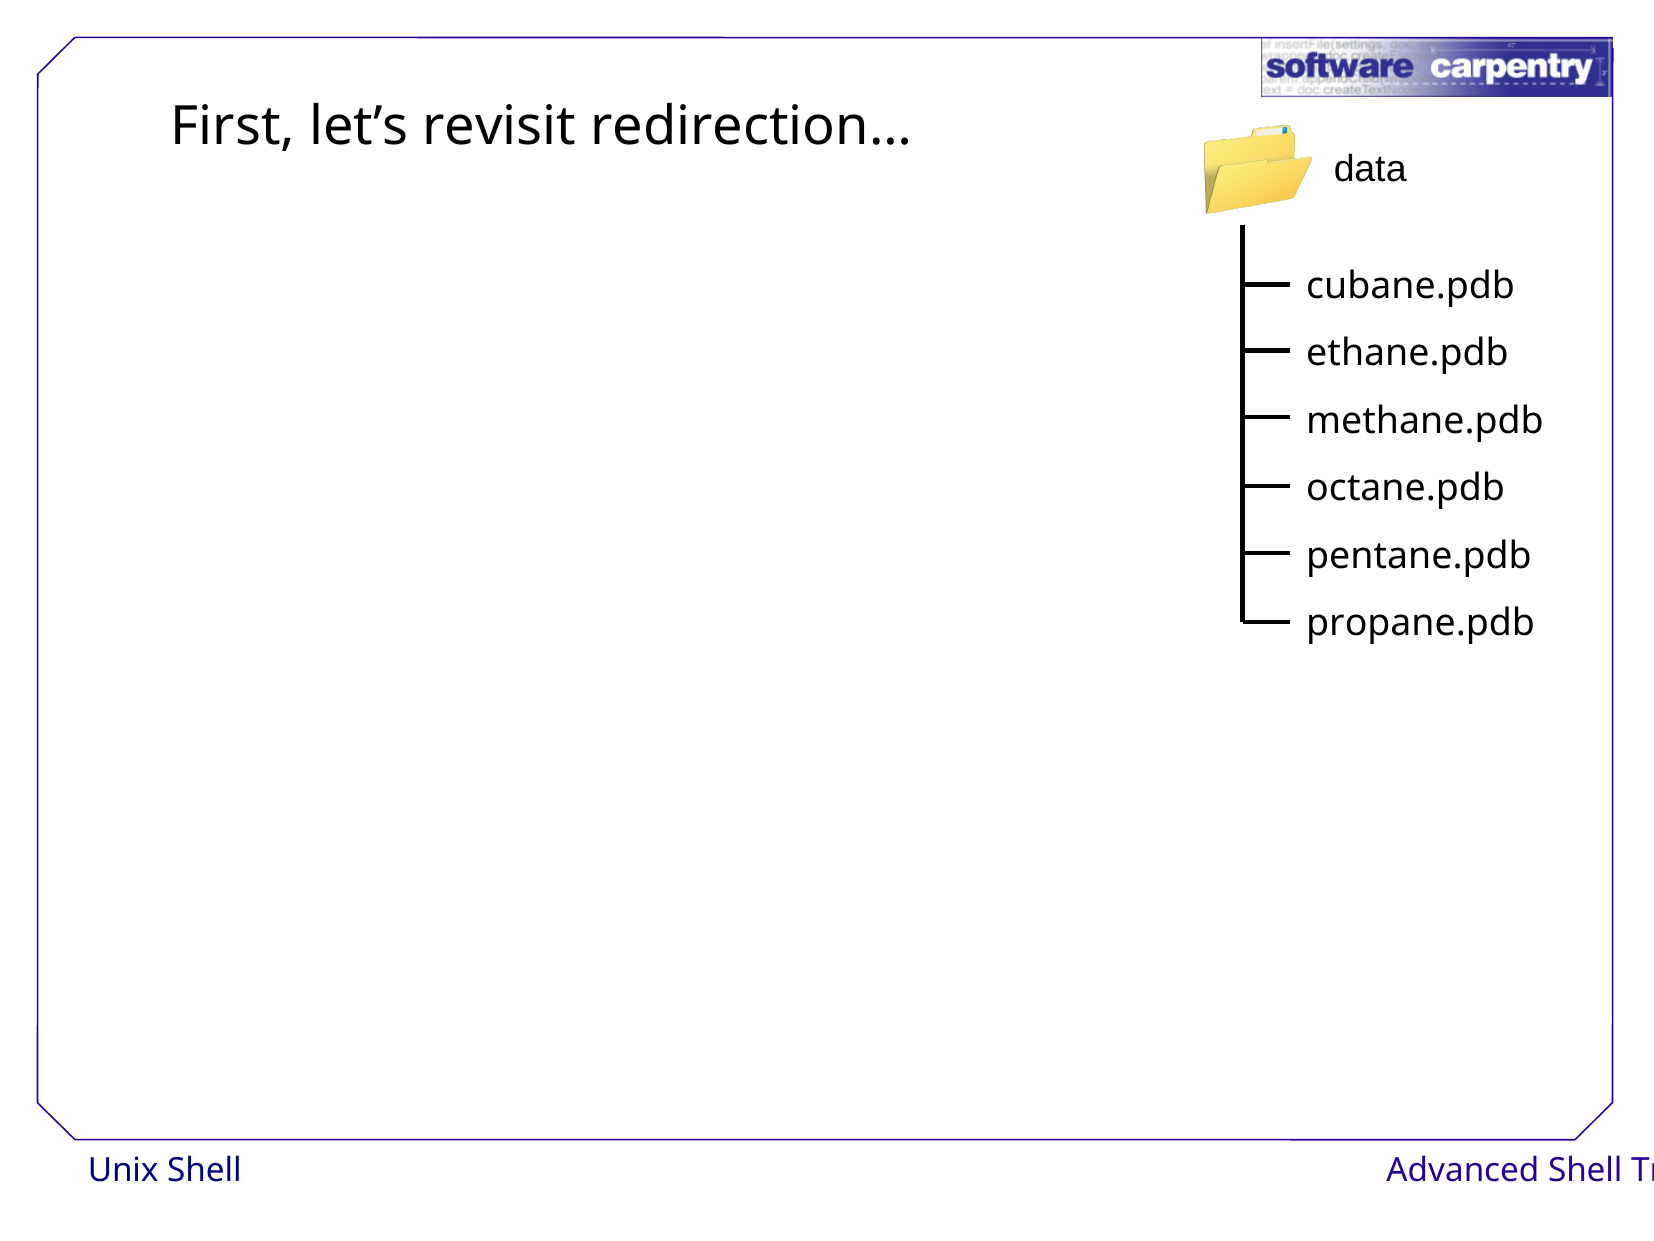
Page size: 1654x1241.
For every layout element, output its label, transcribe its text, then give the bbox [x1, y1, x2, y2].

text_box data [1318, 139, 1422, 198]
text_box cubane.pdb ethane.pdb methane.pdb octane.pdb pentane.pdb propane.pdb [1291, 230, 1559, 652]
picture [1261, 39, 1613, 97]
text_box First, let’s revisit redirection… [155, 83, 1224, 164]
picture [1200, 111, 1316, 227]
